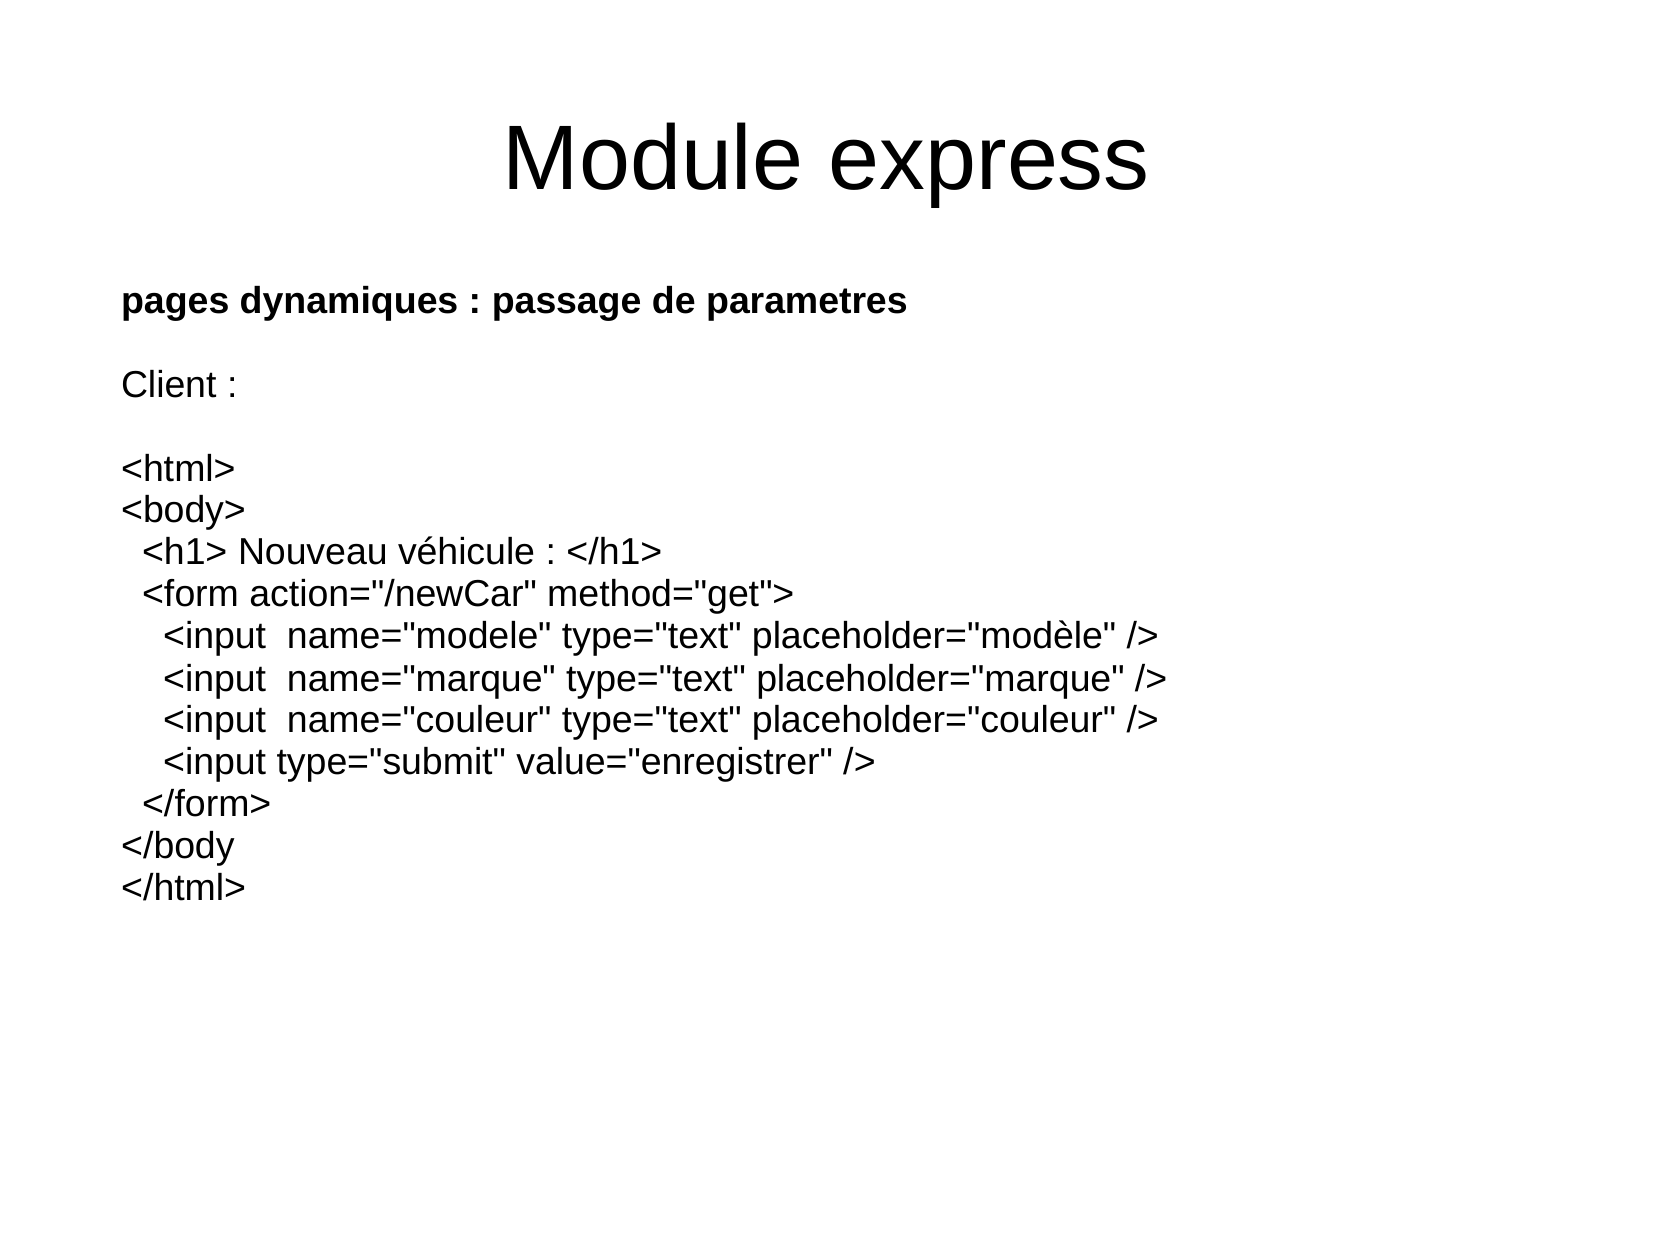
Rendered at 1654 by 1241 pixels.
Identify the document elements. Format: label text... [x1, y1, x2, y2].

title Module express [82, 49, 1571, 257]
text_box pages dynamiques : passage de parametres Client : <html> <body> <h1> Nouveau véhicule : </h1> <form action="/newCar" method="get"> <input name="modele" type="text" placeholder="modèle" /> <input name="marque" type="text" placeholder="marque" /> <input name="couleur" type="text" placeholder="couleur" /> <input type="submit" value="enregistrer" /> </form> </body </html> [106, 271, 1524, 1241]
